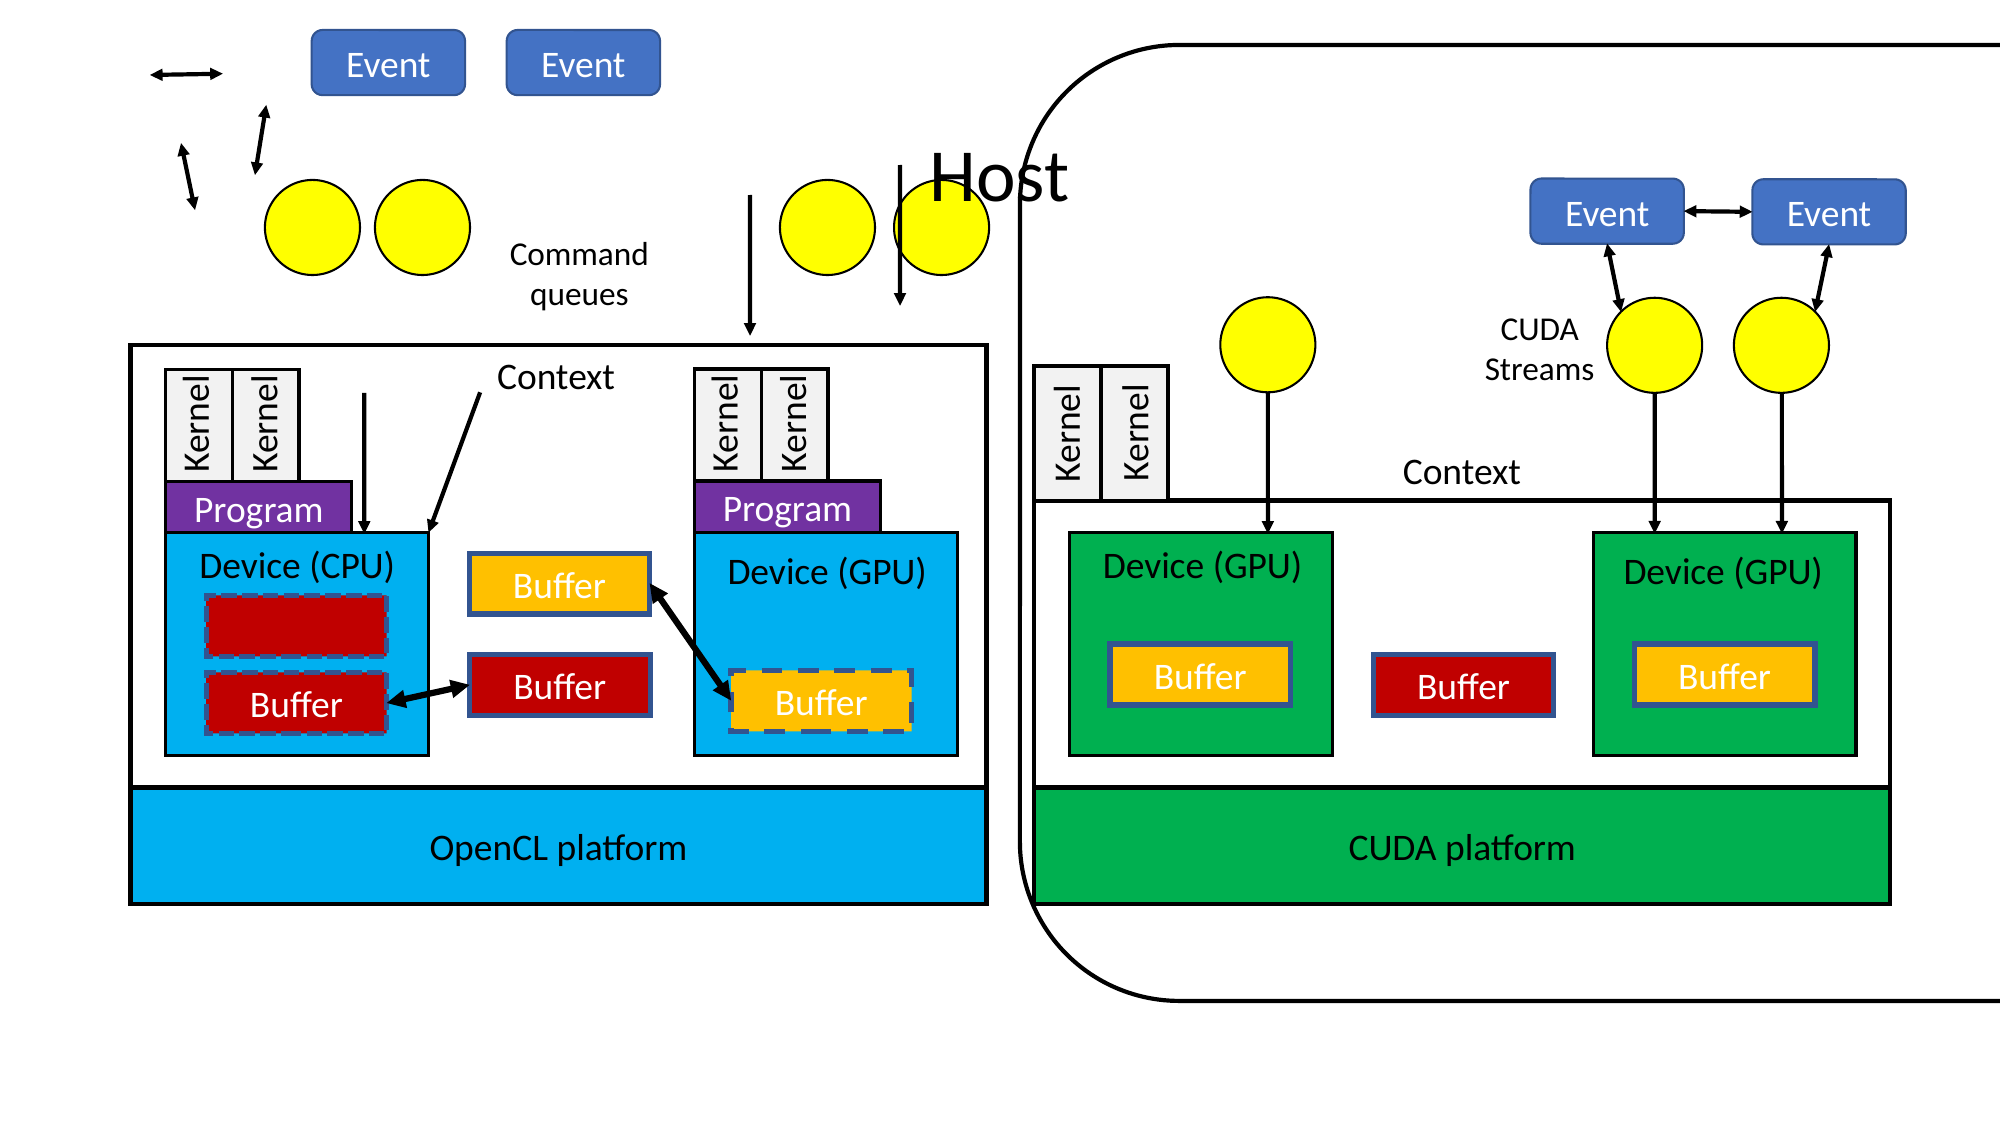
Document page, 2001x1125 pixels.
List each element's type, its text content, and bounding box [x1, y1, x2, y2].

text_box Kernel [1103, 365, 1164, 500]
text_box [130, 344, 987, 787]
text_box Host [915, 118, 1085, 224]
text_box Buffer [469, 654, 651, 716]
text_box Program [165, 481, 352, 533]
text_box [903, 188, 990, 276]
text_box Event [506, 29, 661, 96]
text_box Buffer [469, 553, 650, 615]
text_box Kernel [1034, 366, 1095, 501]
text_box Context [1388, 439, 1536, 500]
text_box OpenCL platform [130, 787, 987, 904]
text_box Kernel [163, 356, 224, 491]
text_box Context [482, 344, 630, 405]
text_box Event [1530, 178, 1684, 244]
text_box [264, 179, 361, 276]
text_box Command queues [494, 224, 664, 320]
text_box Buffer [731, 670, 912, 732]
text_box Kernel [692, 356, 753, 491]
text_box Device (GPU) [1088, 533, 1318, 594]
text_box Kernel [232, 356, 293, 491]
text_box Buffer [1373, 654, 1554, 716]
text_box [1019, 44, 2000, 1001]
text_box Buffer [1634, 644, 1815, 706]
text_box [779, 179, 876, 276]
text_box Program [694, 481, 881, 533]
text_box Buffer [206, 672, 387, 734]
text_box Event [311, 29, 466, 96]
text_box CUDA Streams [1469, 299, 1610, 395]
text_box Buffer [1109, 644, 1291, 706]
text_box Device (GPU) [712, 539, 942, 600]
text_box CUDA platform [1034, 787, 1891, 904]
text_box Kernel [761, 356, 822, 491]
text_box [374, 179, 471, 276]
text_box Device (GPU) [1608, 539, 1838, 600]
text_box Event [1752, 179, 1906, 245]
text_box Device (CPU) [184, 533, 411, 594]
